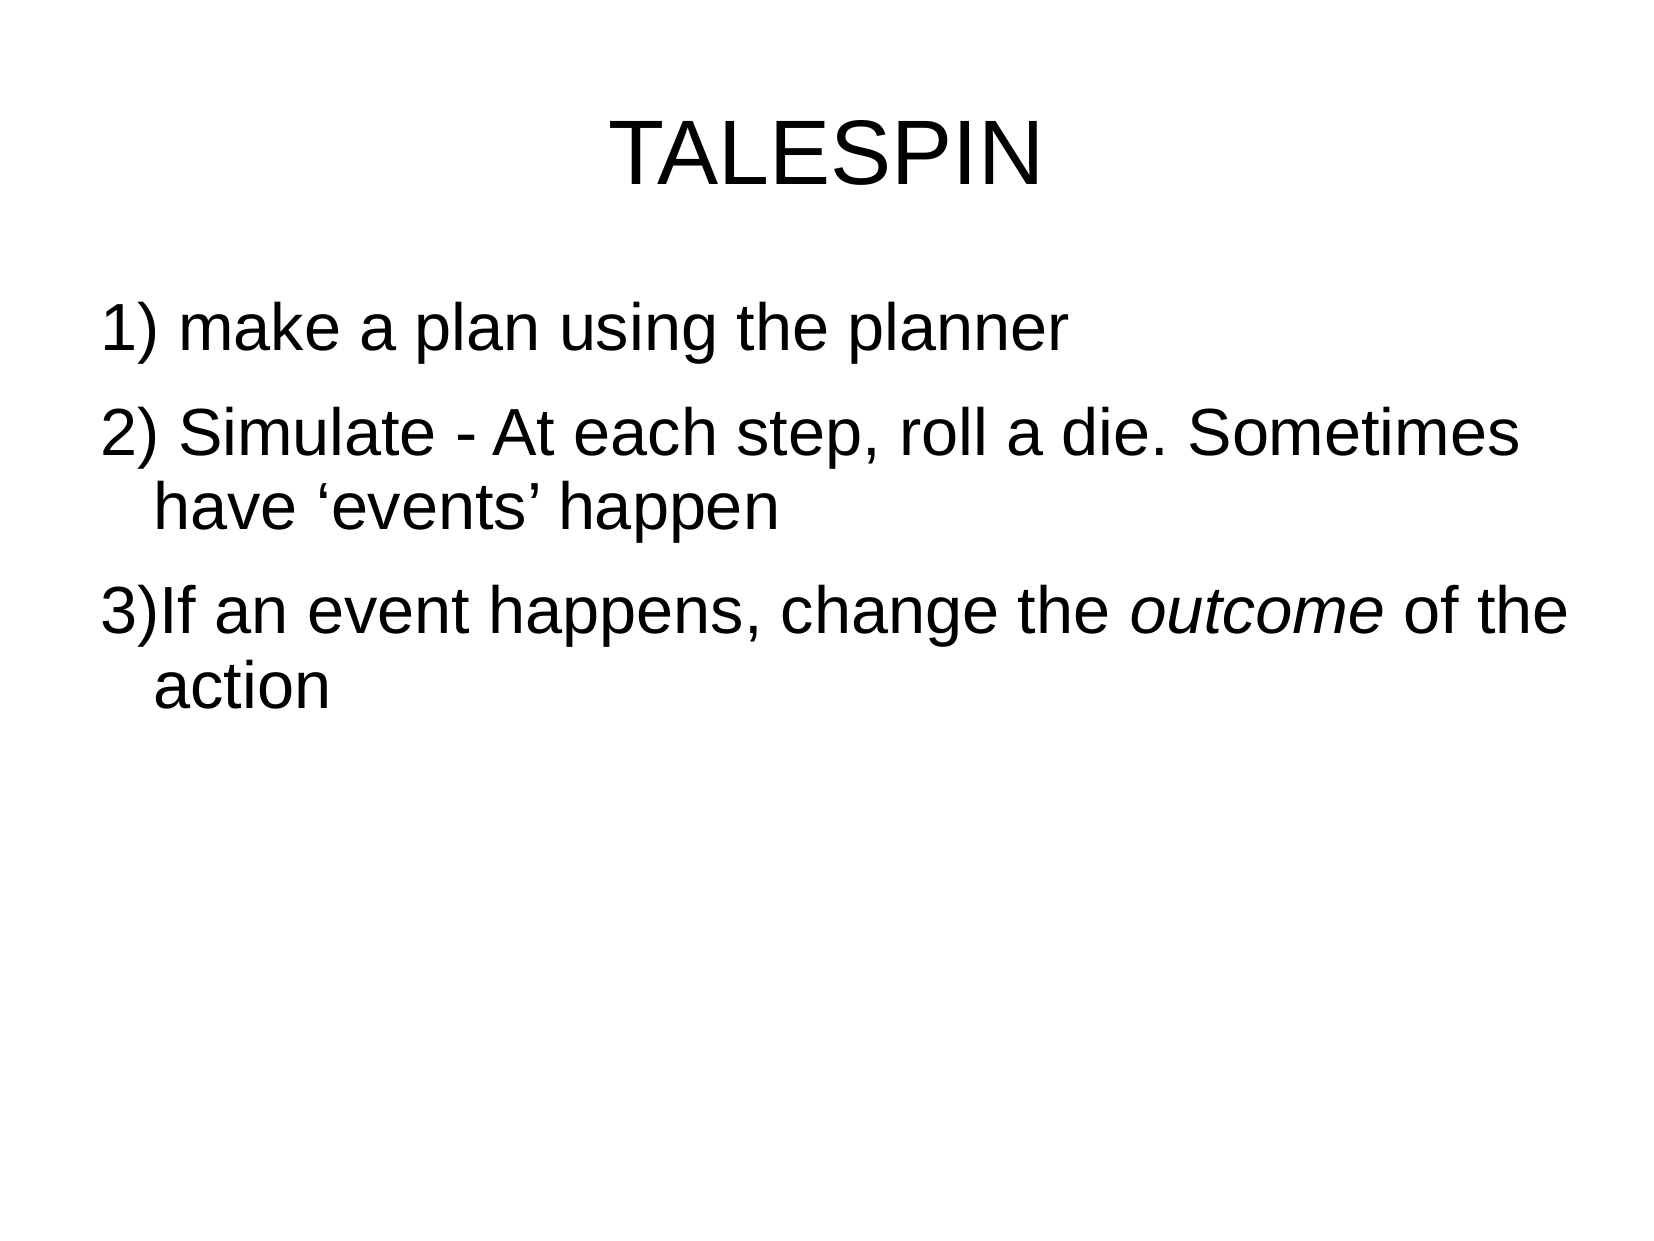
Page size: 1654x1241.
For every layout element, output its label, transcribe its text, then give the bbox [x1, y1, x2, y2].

list make a plan using the planner Simulate - At each step, roll a die. Sometimes have ‘events’ happen If an event happens, change the outcome of the action [82, 290, 1571, 1010]
title TALESPIN [82, 49, 1571, 257]
